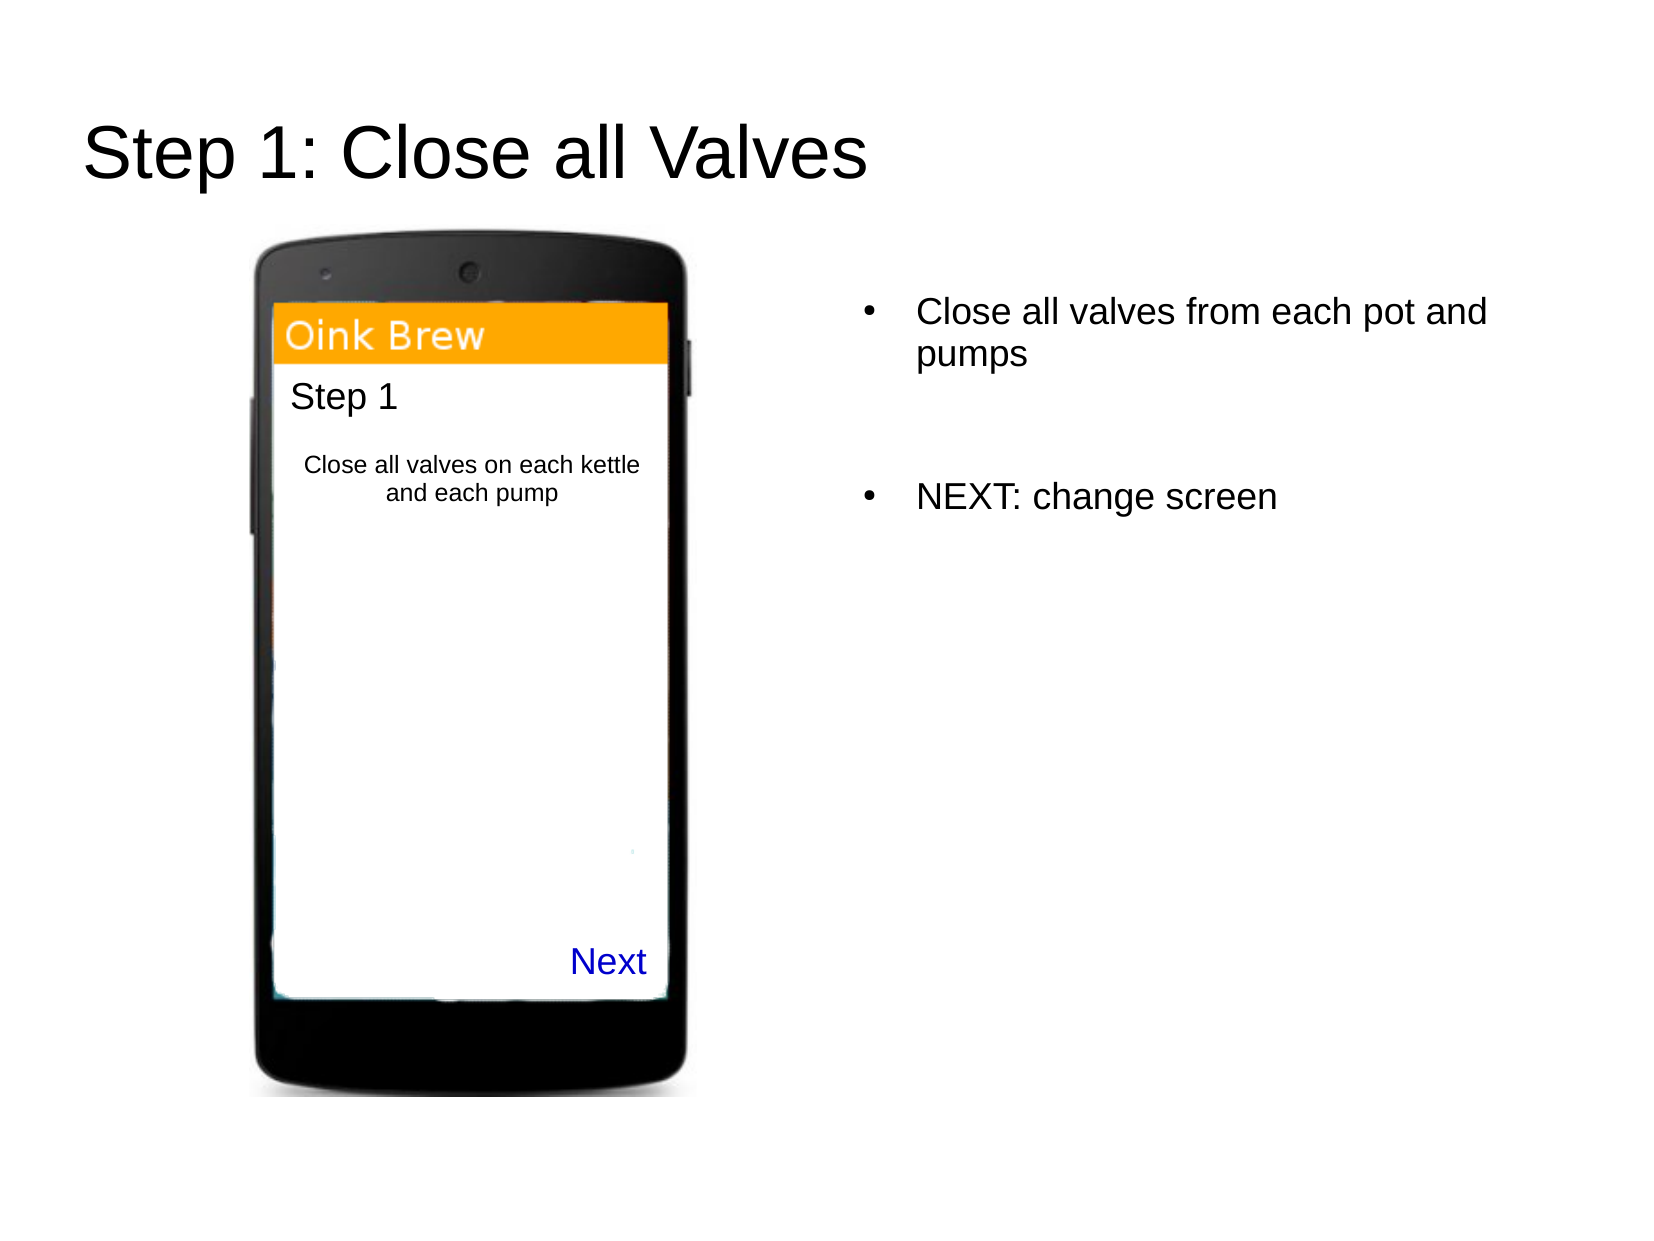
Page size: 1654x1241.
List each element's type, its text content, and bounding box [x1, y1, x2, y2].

text_box Step 1 [275, 368, 414, 426]
title Step 1: Close all Valves [82, 49, 1571, 257]
picture [249, 224, 697, 1097]
list Close all valves from each pot and pumps NEXT: change screen [845, 290, 1572, 1010]
text_box Close all valves on each kettle and each pump [283, 442, 662, 515]
text_box Next [496, 933, 662, 990]
